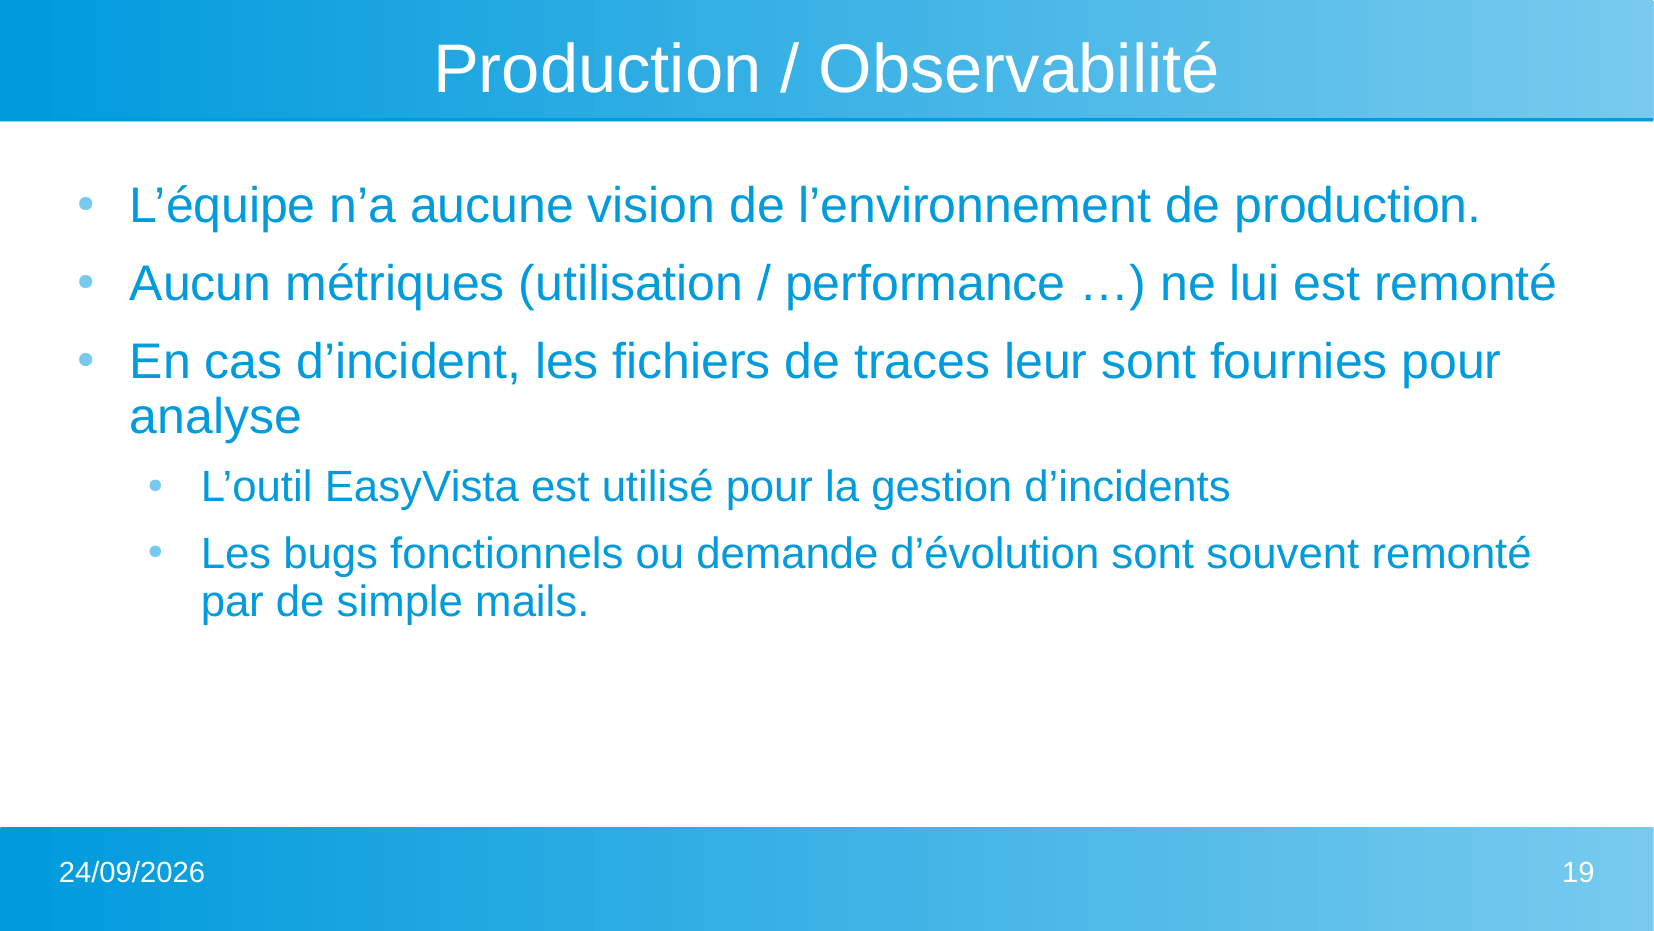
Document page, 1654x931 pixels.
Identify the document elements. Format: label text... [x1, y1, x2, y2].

list L’équipe n’a aucune vision de l’environnement de production. Aucun métriques (utilisation / performance …) ne lui est remonté En cas d’incident, les fichiers de traces leur sont fournies pour analyse L’outil EasyVista est utilisé pour la gestion d’incidents Les bugs fonctionnels ou demande d’évolution sont souvent remonté par de simple mails. [59, 177, 1595, 768]
title Production / Observabilité [59, 29, 1595, 108]
